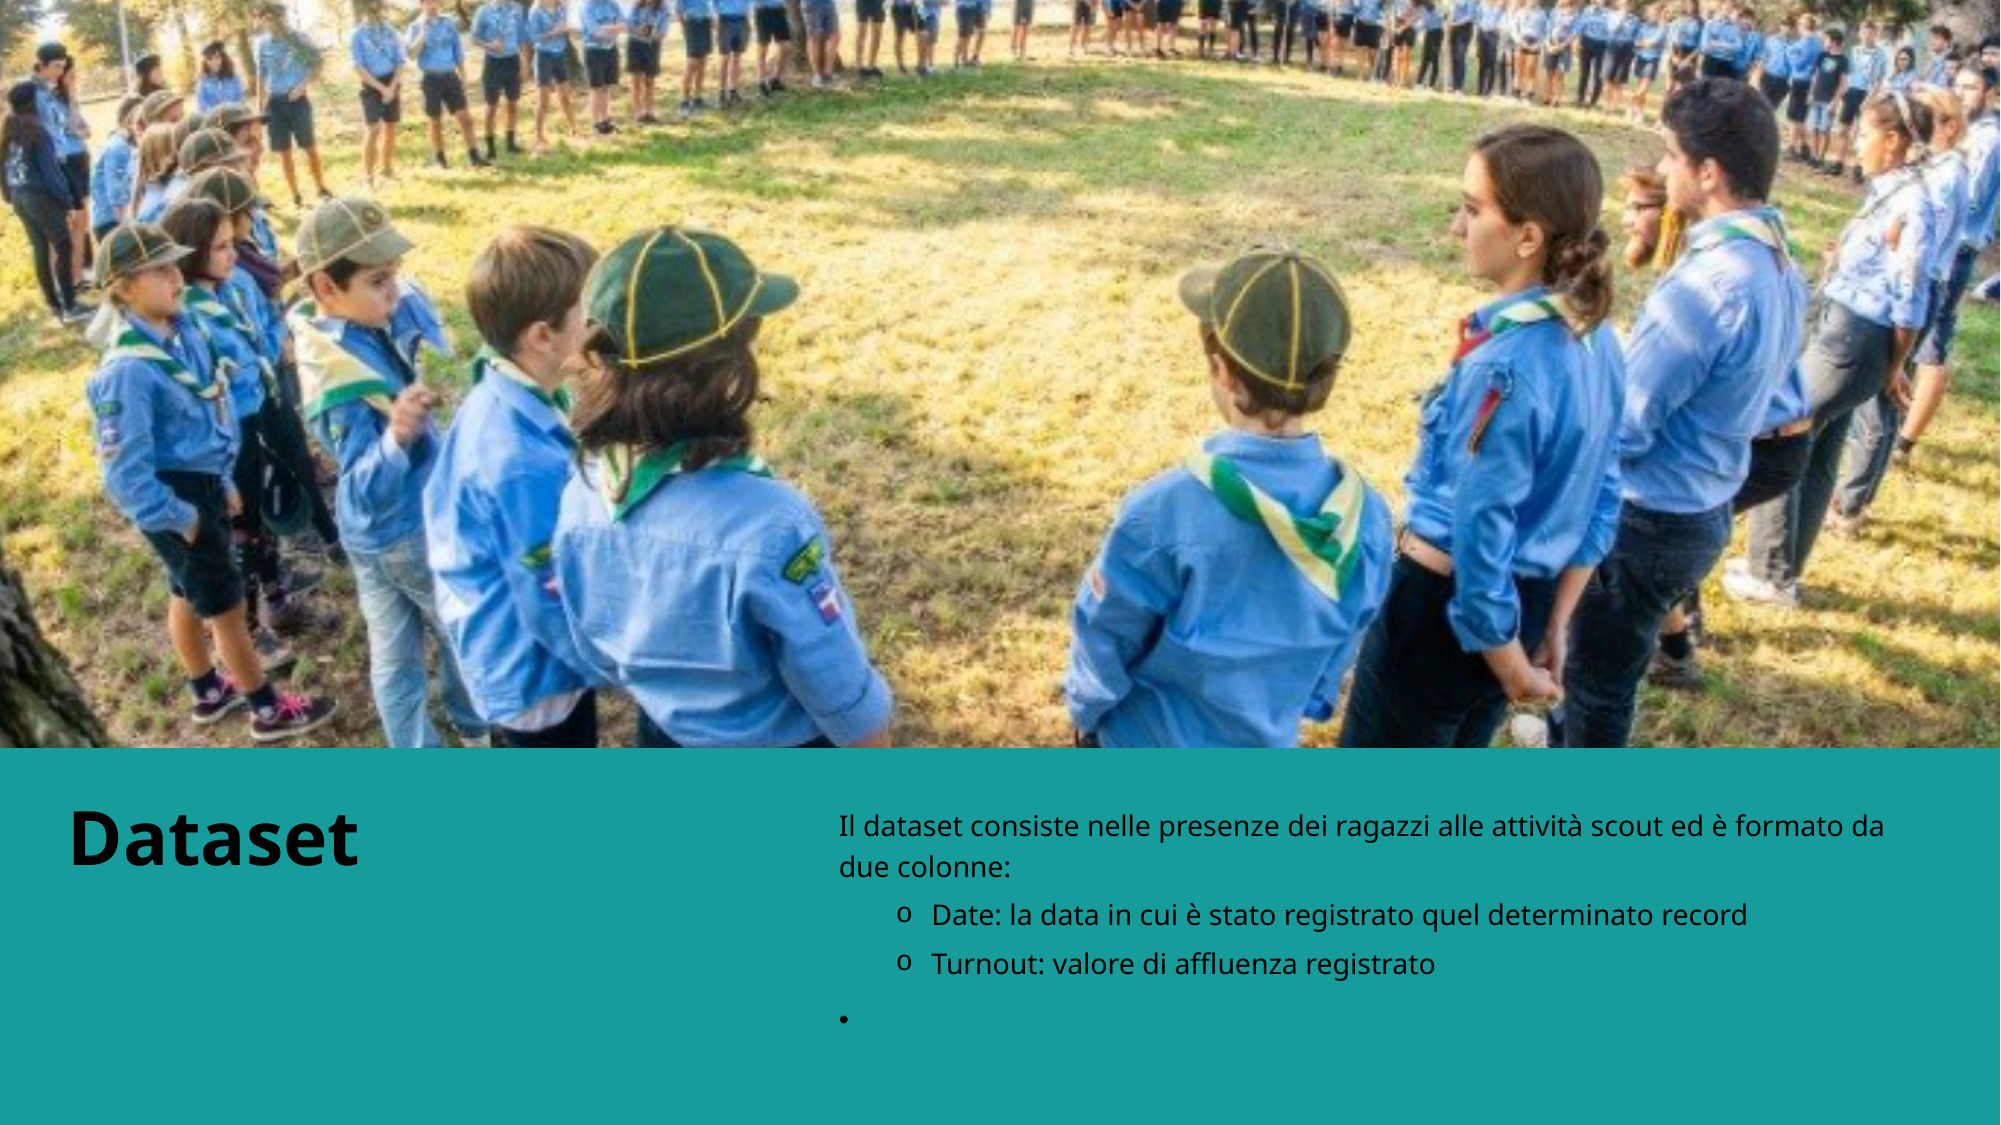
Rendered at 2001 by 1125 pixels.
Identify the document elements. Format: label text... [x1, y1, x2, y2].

list Il dataset consiste nelle presenze dei ragazzi alle attività scout ed è formato da due colonne: Date: la data in cui è stato registrato quel determinato record Turnout: valore di affluenza registrato [823, 793, 1932, 1105]
text_box [0, 748, 2000, 1125]
title Dataset [52, 793, 823, 1059]
picture [0, 0, 2000, 748]
